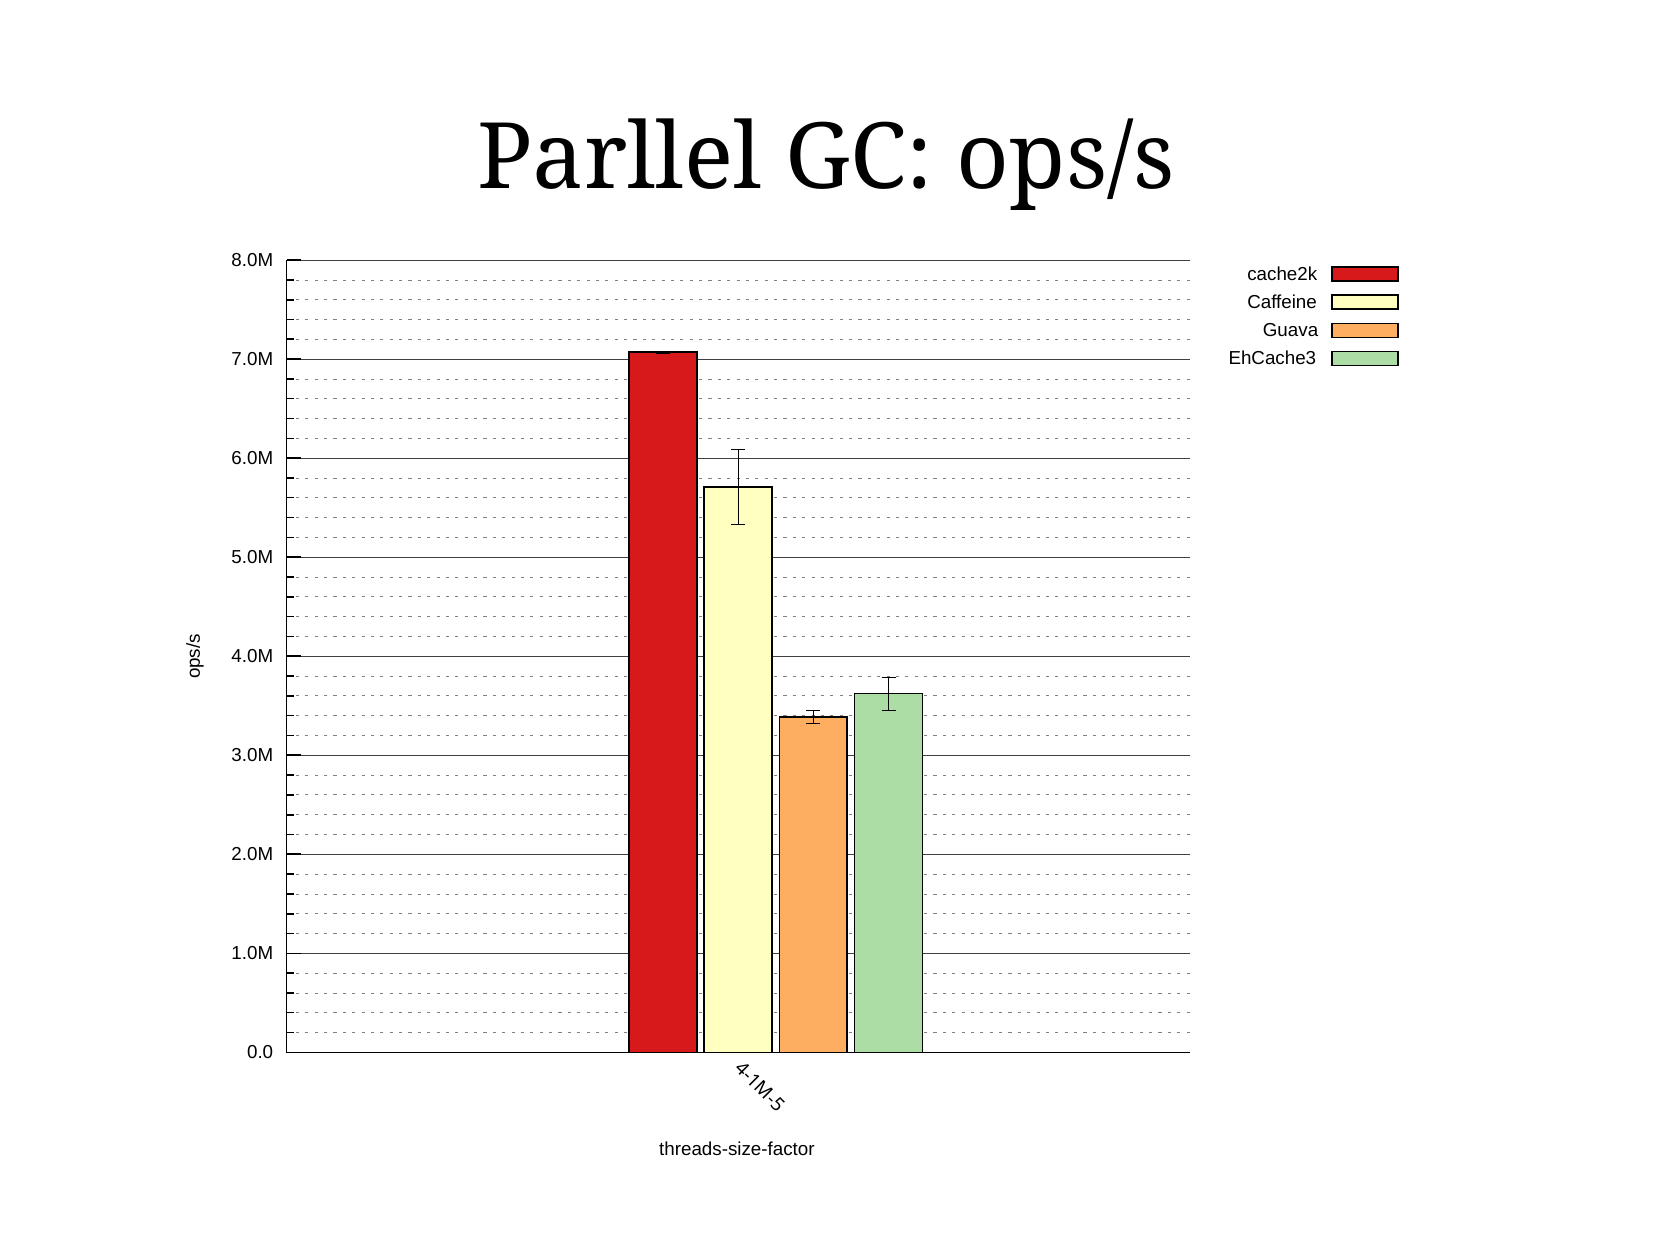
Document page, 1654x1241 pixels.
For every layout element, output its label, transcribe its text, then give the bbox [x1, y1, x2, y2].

picture [173, 231, 1426, 1171]
title Parllel GC: ops/s [82, 49, 1571, 257]
